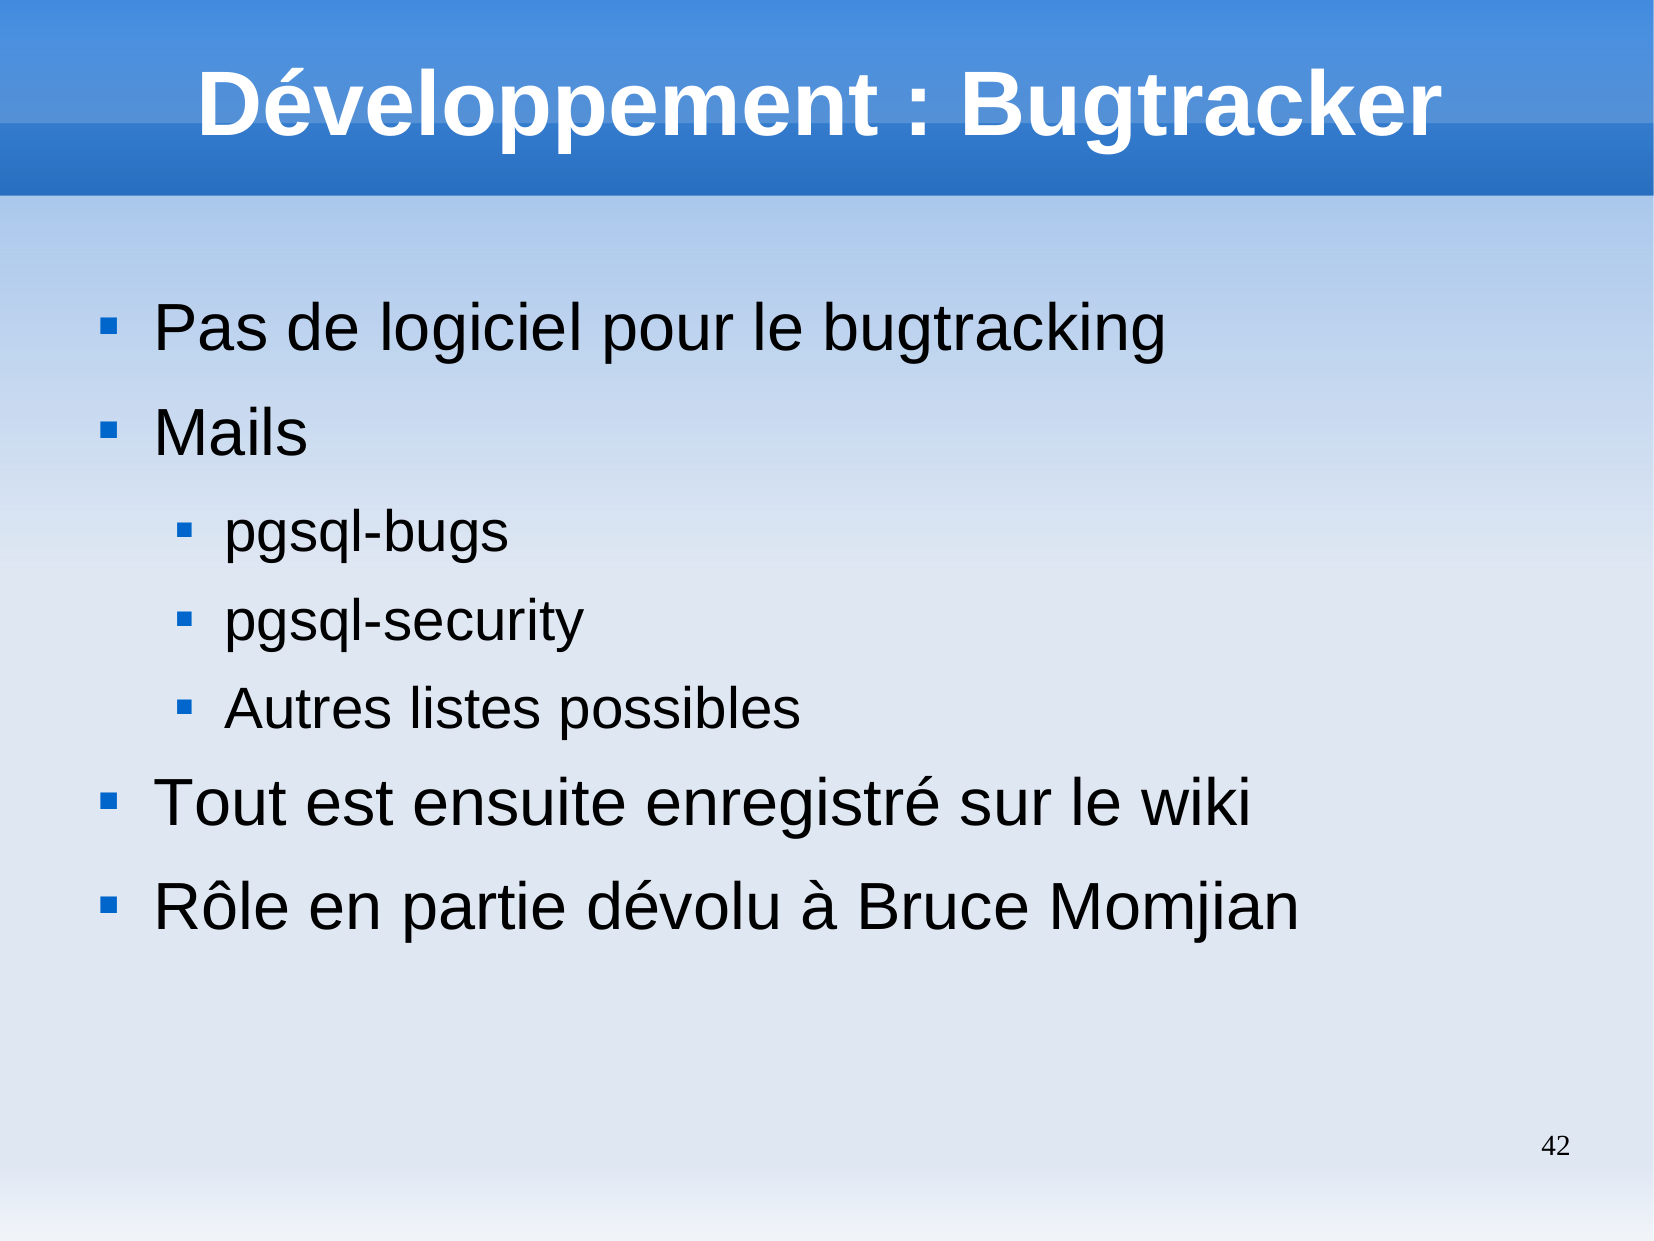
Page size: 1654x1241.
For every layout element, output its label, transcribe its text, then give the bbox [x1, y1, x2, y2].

title Développement : Bugtracker [76, 0, 1565, 208]
list Pas de logiciel pour le bugtracking Mails pgsql-bugs pgsql-security Autres listes possibles Tout est ensuite enregistré sur le wiki Rôle en partie dévolu à Bruce Momjian [82, 290, 1571, 1109]
picture [0, 0, 1654, 1241]
